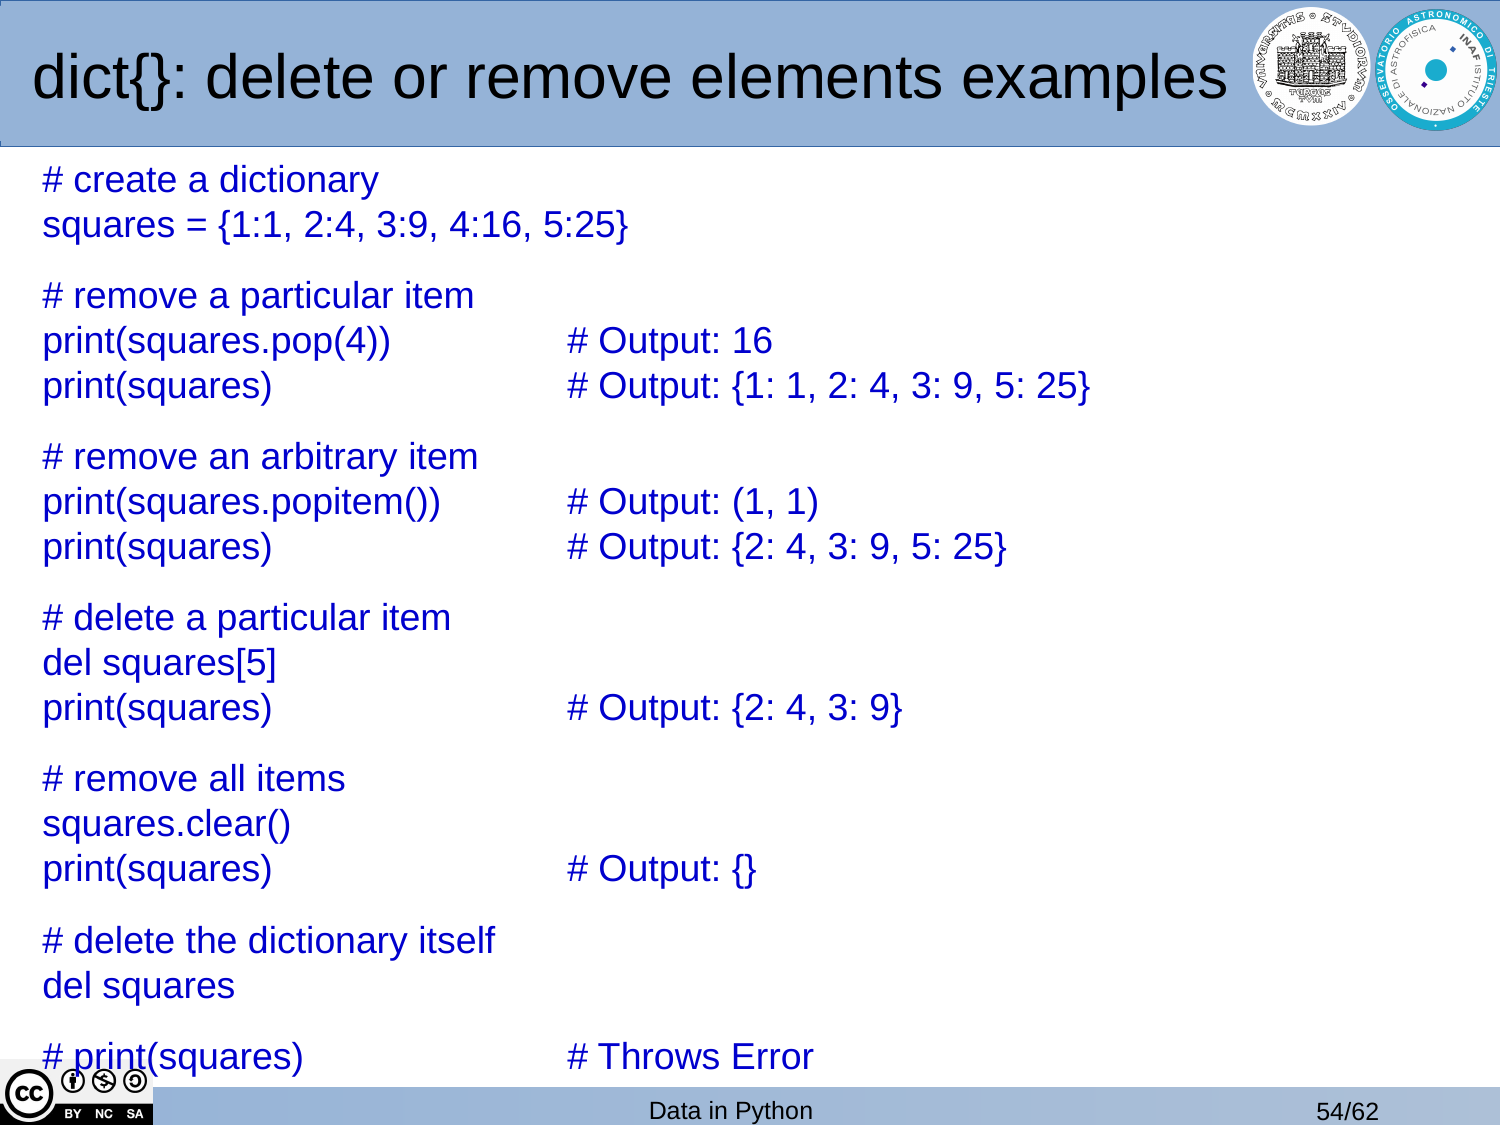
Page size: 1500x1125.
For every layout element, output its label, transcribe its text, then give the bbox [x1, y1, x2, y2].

picture [0, 1059, 153, 1125]
picture [1253, 0, 1500, 146]
list # create a dictionary squares = {1:1, 2:4, 3:9, 4:16, 5:25} # remove a particular item print(squares.pop(4)) # Output: 16 print(squares) # Output: {1: 1, 2: 4, 3: 9, 5: 25} # remove an arbitrary item print(squares.popitem()) # Output: (1, 1) print(squares) # Output: {2: 4, 3: 9, 5: 25} # delete a particular item del squares[5] print(squares) # Output: {2: 4, 3: 9} # remove all items squares.clear() print(squares) # Output: {} # delete the dictionary itself del squares # print(squares) # Throws Error [27, 146, 1500, 1059]
picture [79, 1059, 89, 1067]
text_box dict{}: delete or remove elements examples [0, 5, 1253, 141]
